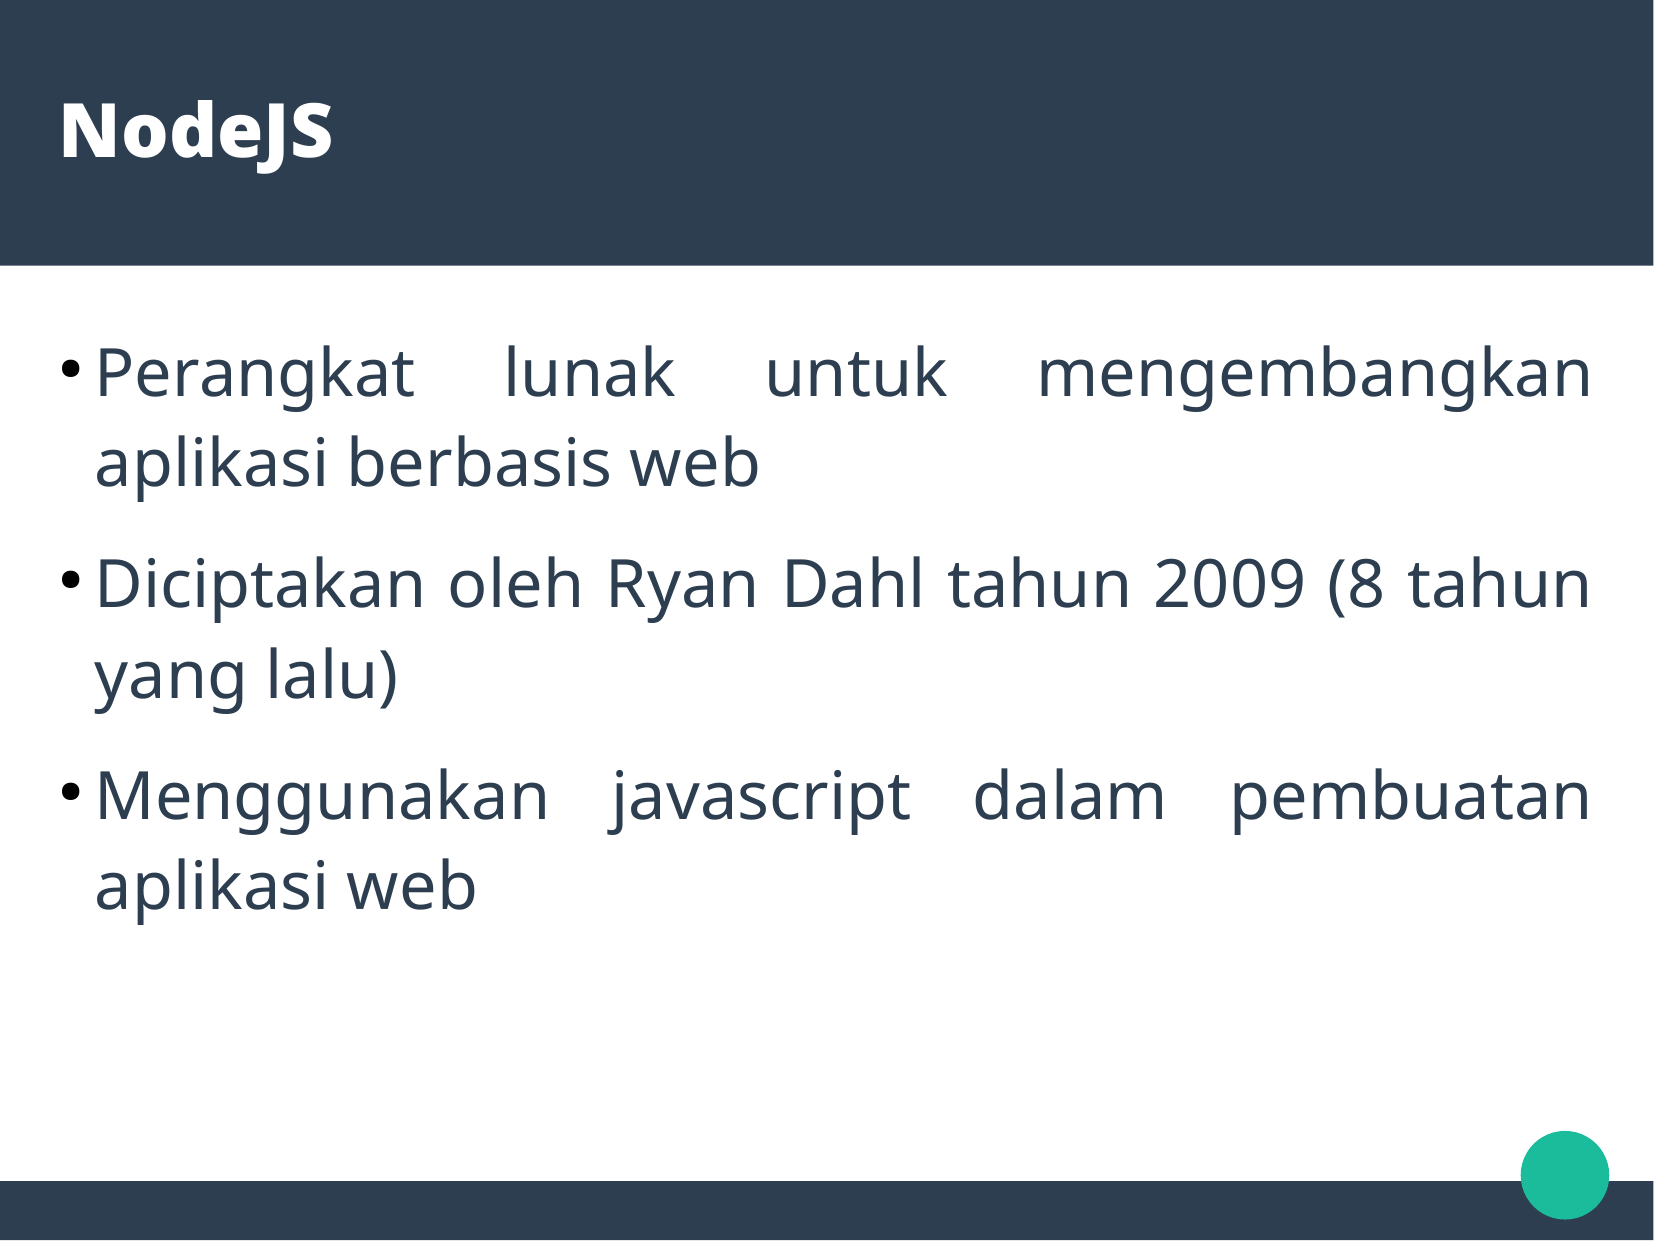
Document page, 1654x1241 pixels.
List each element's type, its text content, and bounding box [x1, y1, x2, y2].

title NodeJS [59, 24, 1595, 232]
subtitle Perangkat lunak untuk mengembangkan aplikasi berbasis web Diciptakan oleh Ryan Dahl tahun 2009 (8 tahun yang lalu) Menggunakan javascript dalam pembuatan aplikasi web [59, 324, 1595, 1152]
